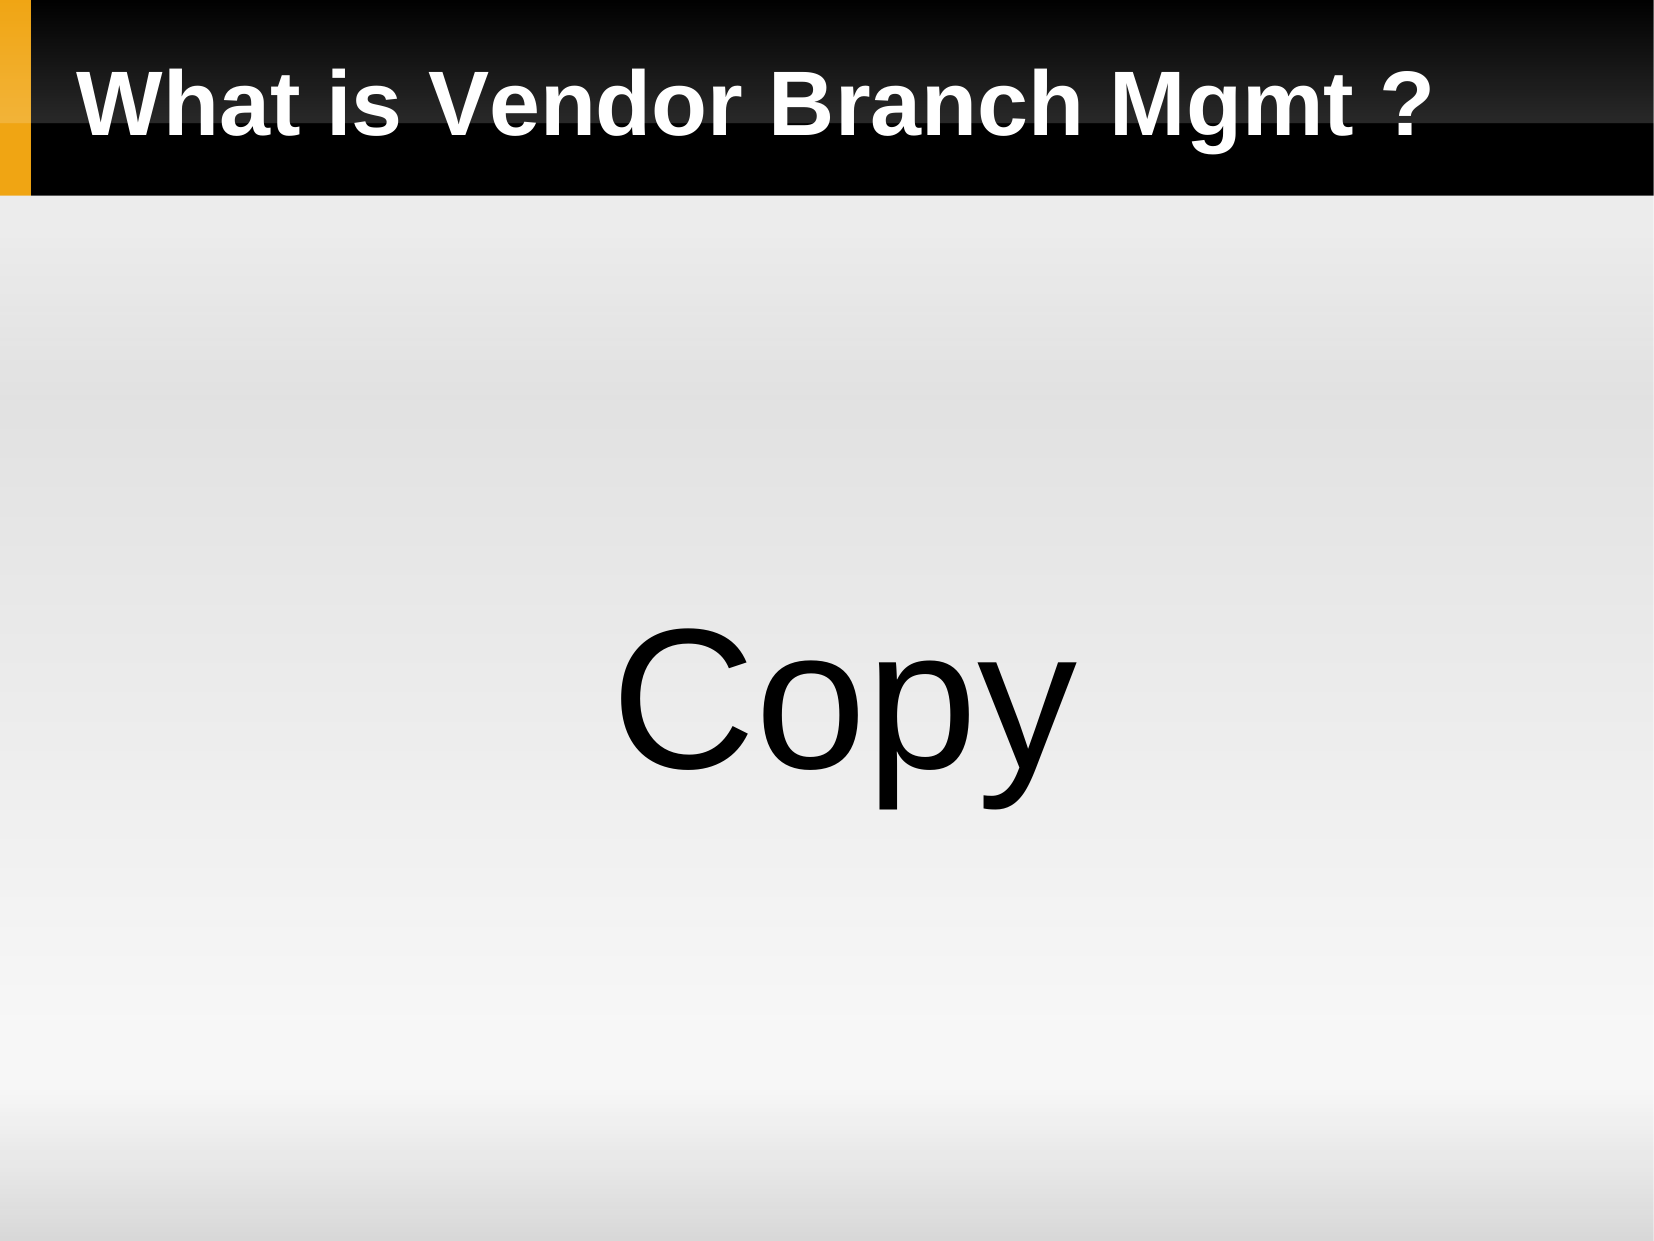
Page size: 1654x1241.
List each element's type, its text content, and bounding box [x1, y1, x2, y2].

picture [0, 0, 1654, 1241]
subtitle Copy [82, 297, 1571, 1102]
title What is Vendor Branch Mgmt ? [76, 7, 1565, 200]
